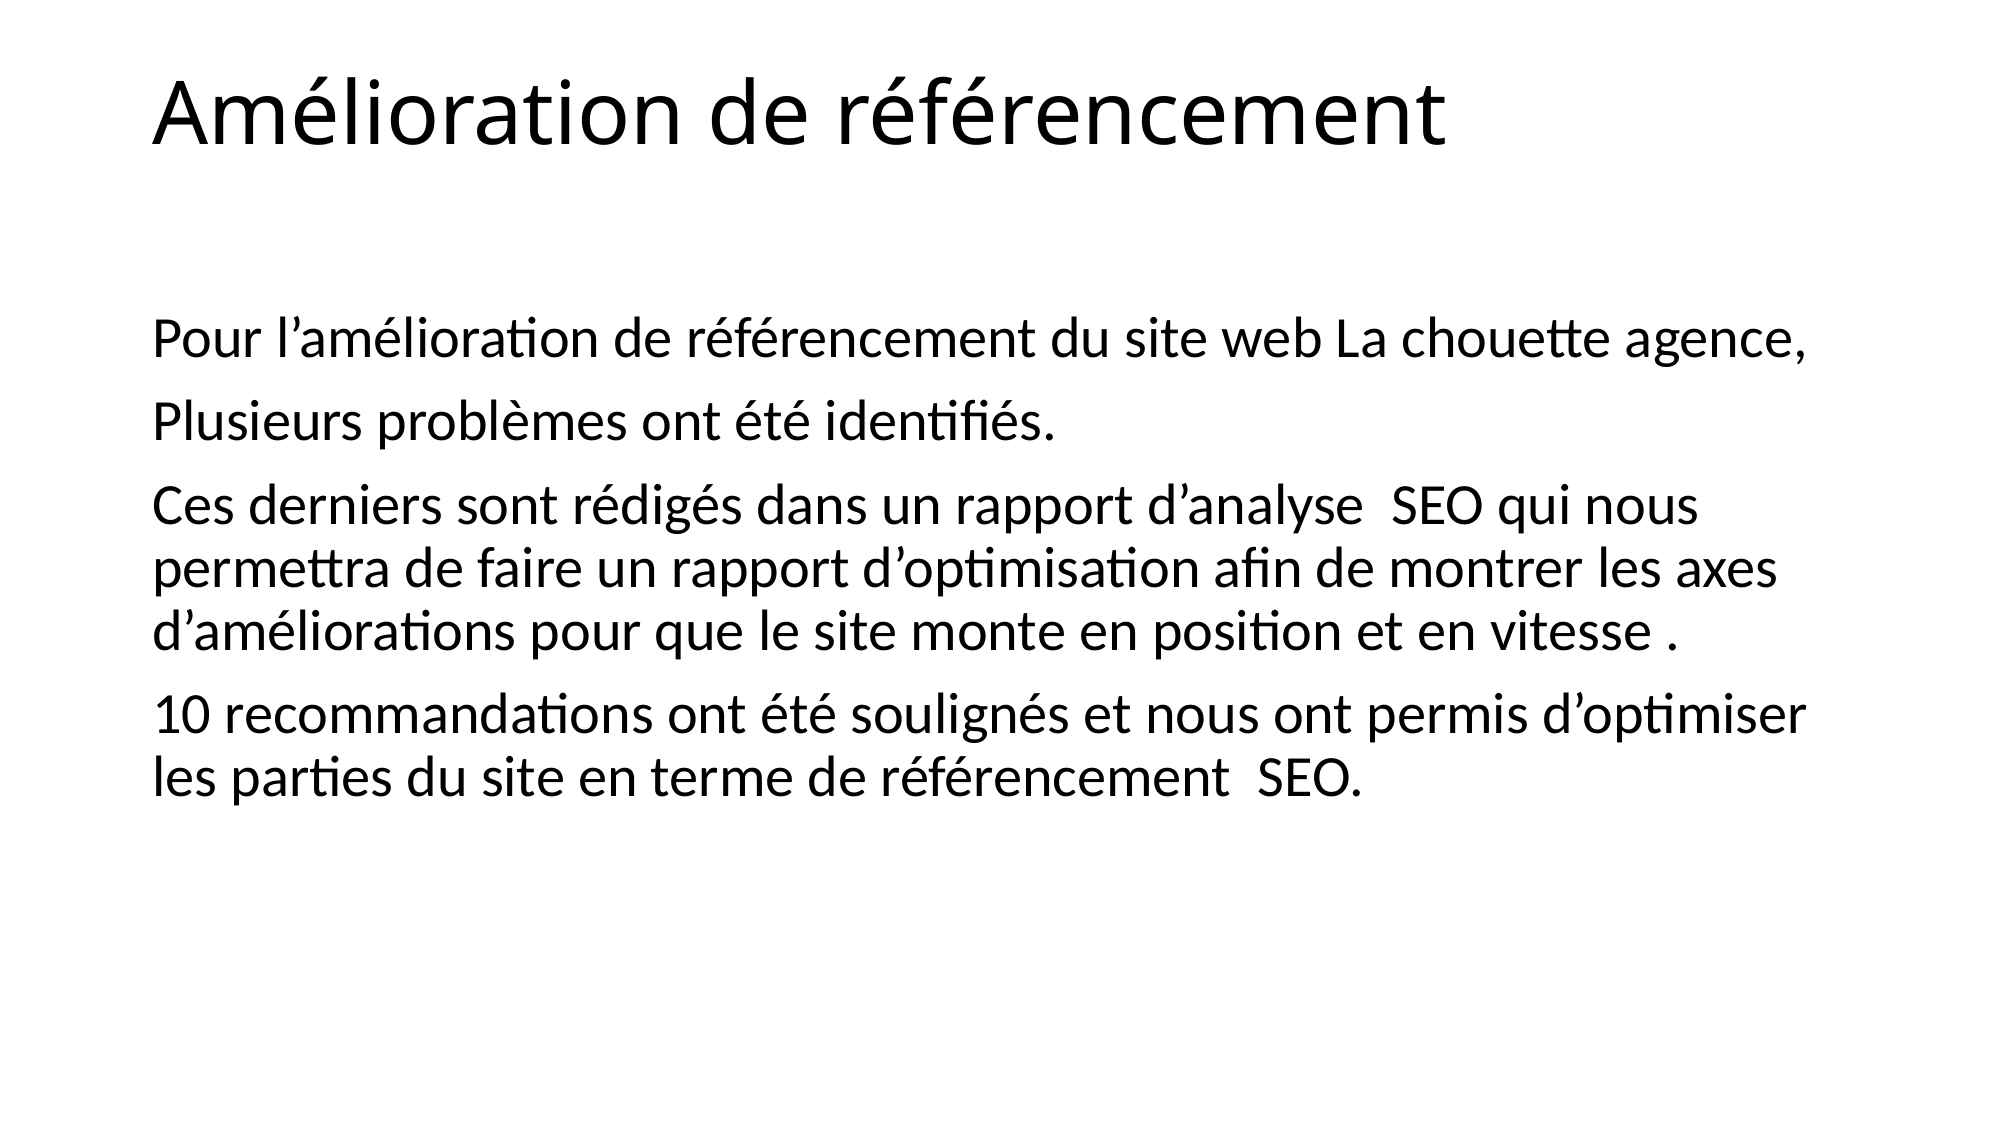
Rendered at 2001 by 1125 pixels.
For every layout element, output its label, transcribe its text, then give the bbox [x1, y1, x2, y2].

list Pour l’amélioration de référencement du site web La chouette agence, Plusieurs problèmes ont été identifiés. Ces derniers sont rédigés dans un rapport d’analyse SEO qui nous permettra de faire un rapport d’optimisation afin de montrer les axes d’améliorations pour que le site monte en position et en vitesse . 10 recommandations ont été soulignés et nous ont permis d’optimiser les parties du site en terme de référencement SEO. [137, 299, 1863, 1014]
title Amélioration de référencement [137, 59, 1863, 278]
